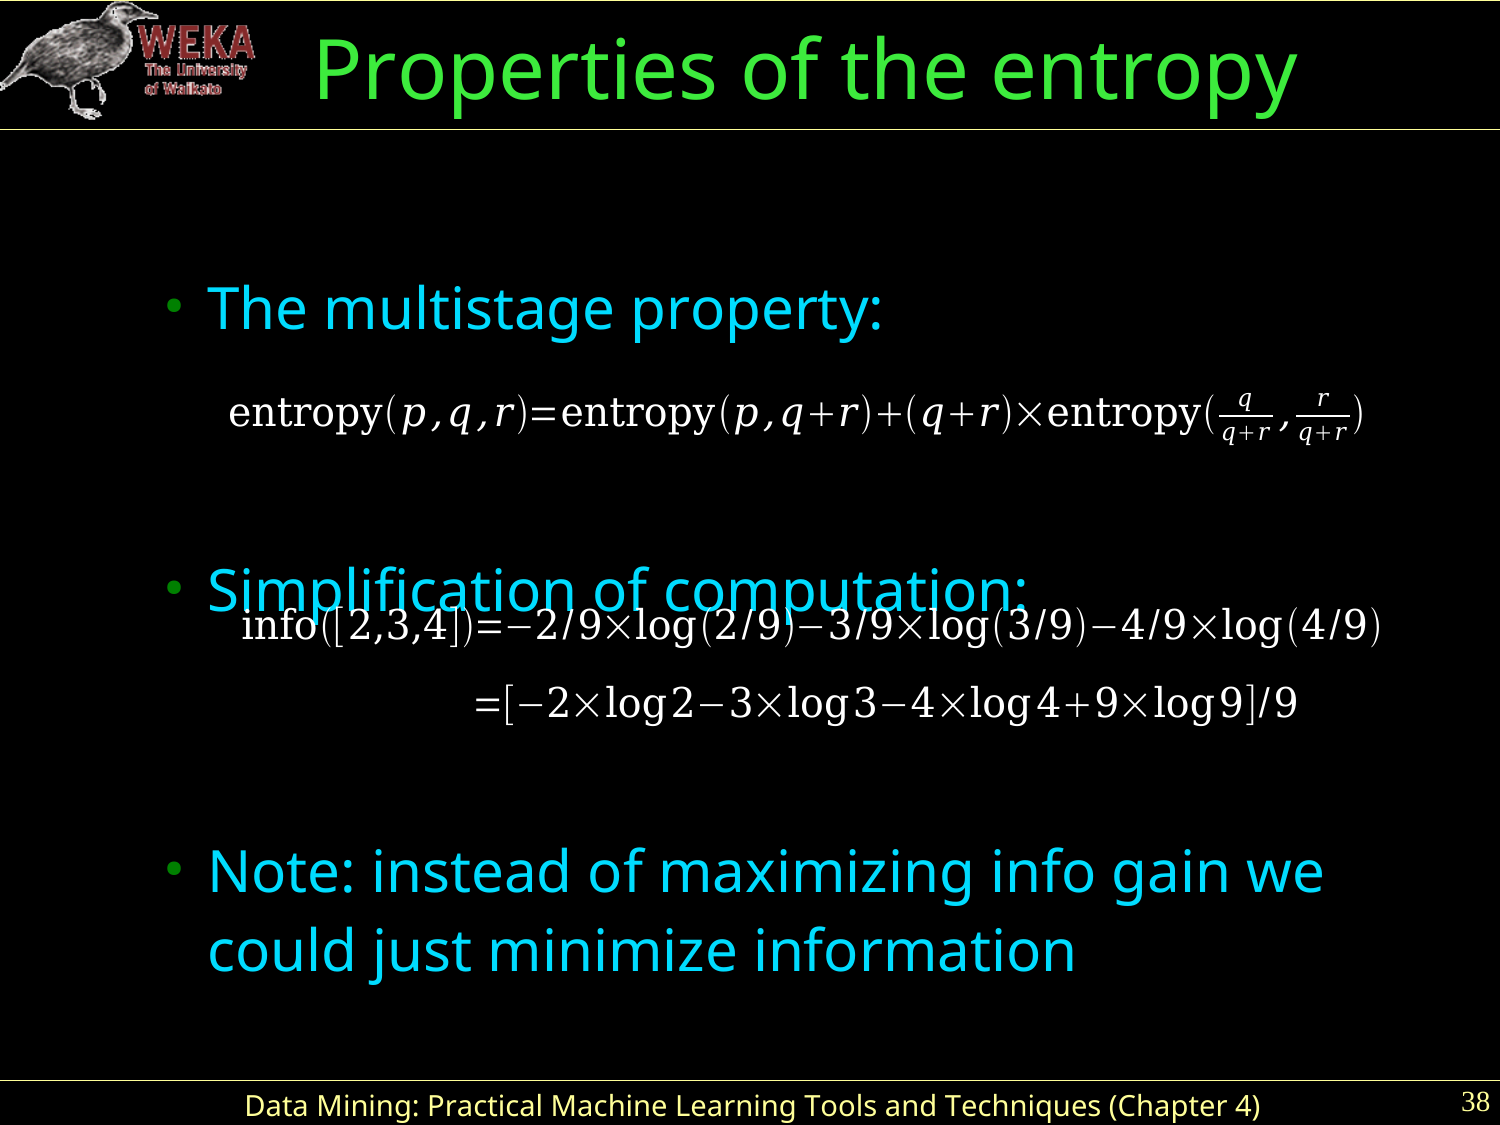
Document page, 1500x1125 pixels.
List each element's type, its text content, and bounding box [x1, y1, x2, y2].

text_box The multistage property: Simplification of computation: Note: instead of maximizing info gain we could just minimize information [149, 260, 1388, 936]
chart [461, 679, 1304, 728]
title Properties of the entropy [297, 0, 1500, 148]
chart [222, 383, 1371, 446]
chart [235, 601, 1388, 650]
picture [0, 1, 266, 129]
